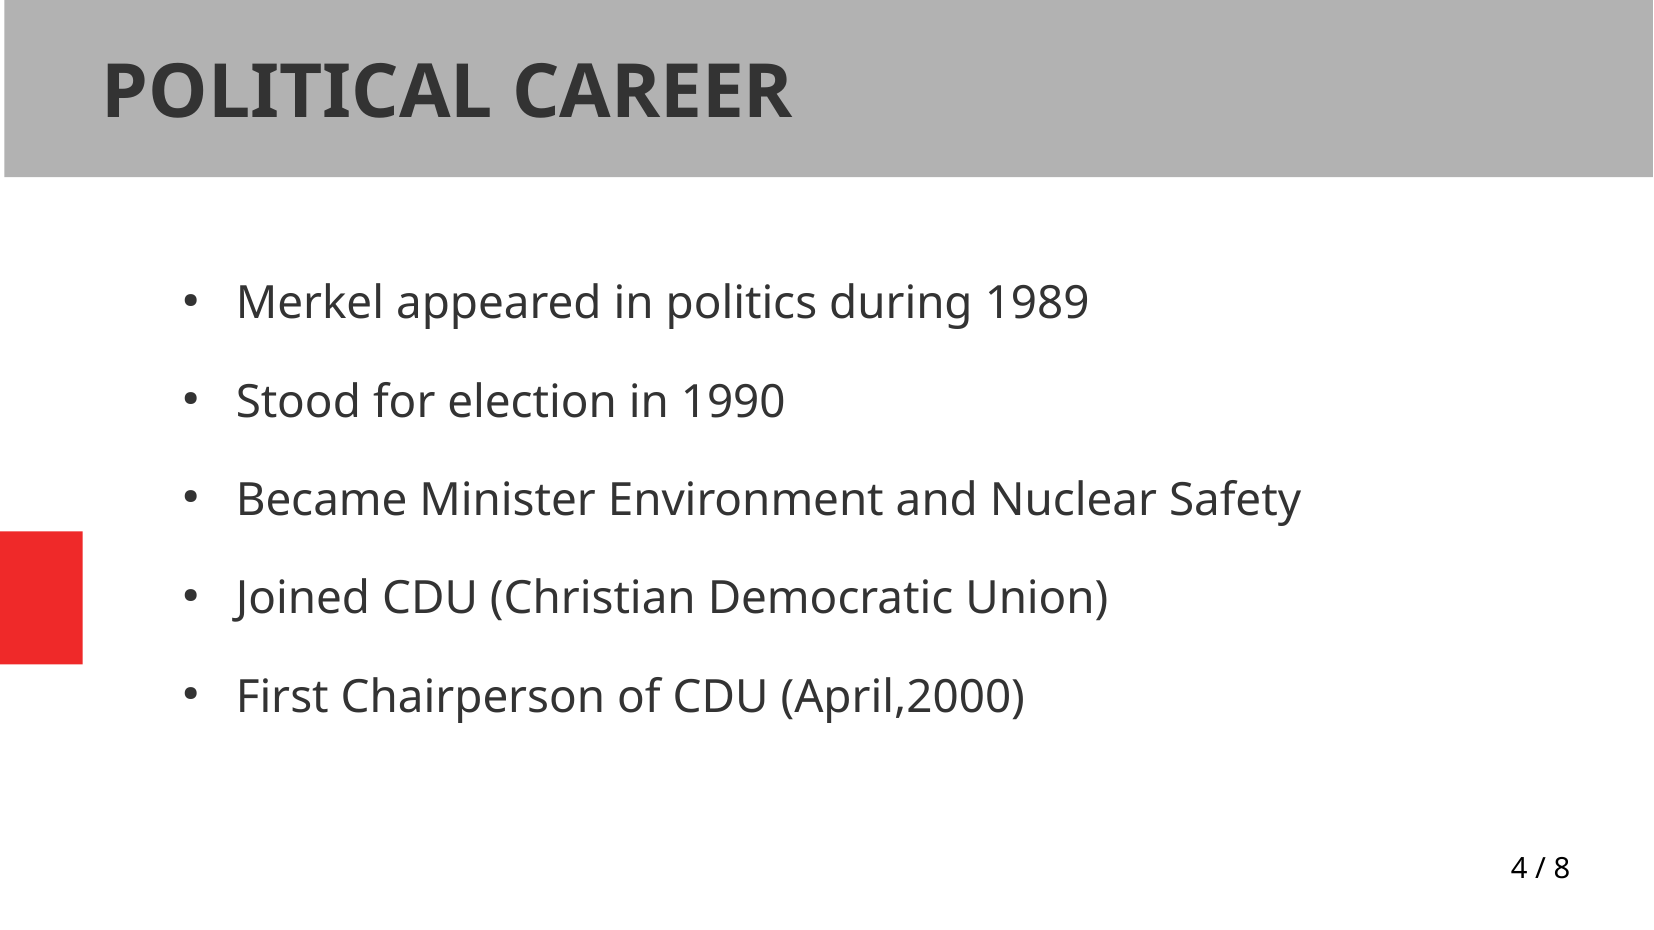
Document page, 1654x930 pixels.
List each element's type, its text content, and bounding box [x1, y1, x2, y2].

list Merkel appeared in politics during 1989 Stood for election in 1990 Became Minister Environment and Nuclear Safety Joined CDU (Christian Democratic Union) First Chairperson of CDU (April,2000) [165, 269, 1571, 802]
title POLITICAL CAREER [4, 0, 1653, 178]
